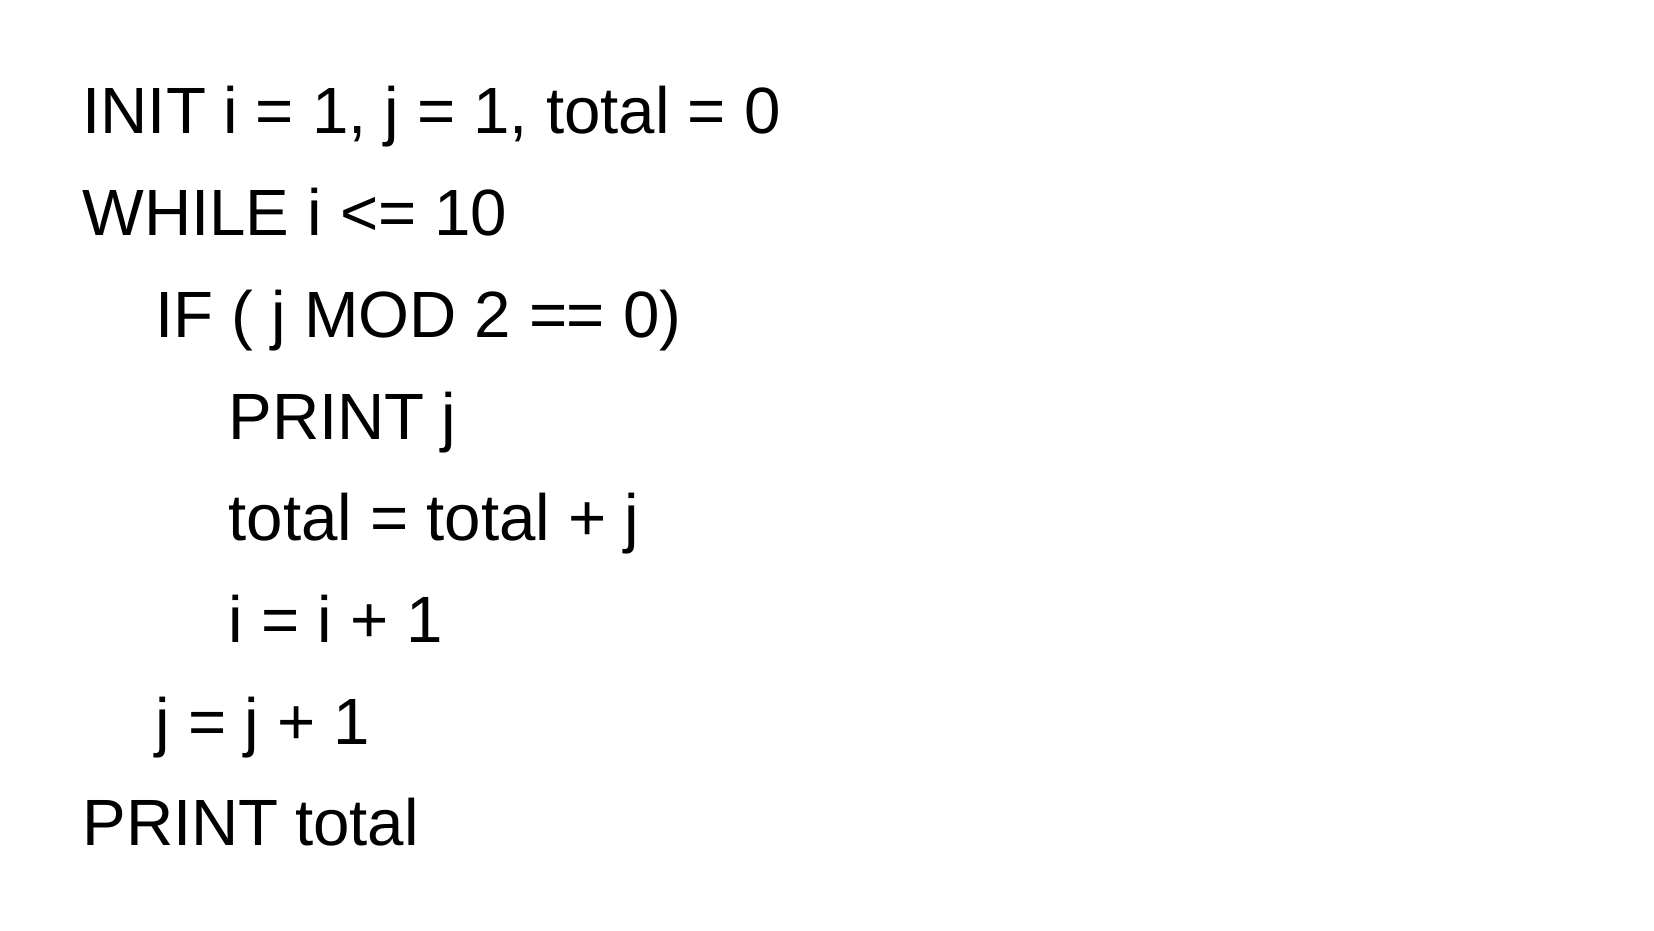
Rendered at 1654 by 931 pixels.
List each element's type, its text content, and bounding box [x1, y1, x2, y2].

list INIT i = 1, j = 1, total = 0 WHILE i <= 10 IF ( j MOD 2 == 0) PRINT j total = total + j i = i + 1 j = j + 1 PRINT total [82, 75, 1571, 863]
